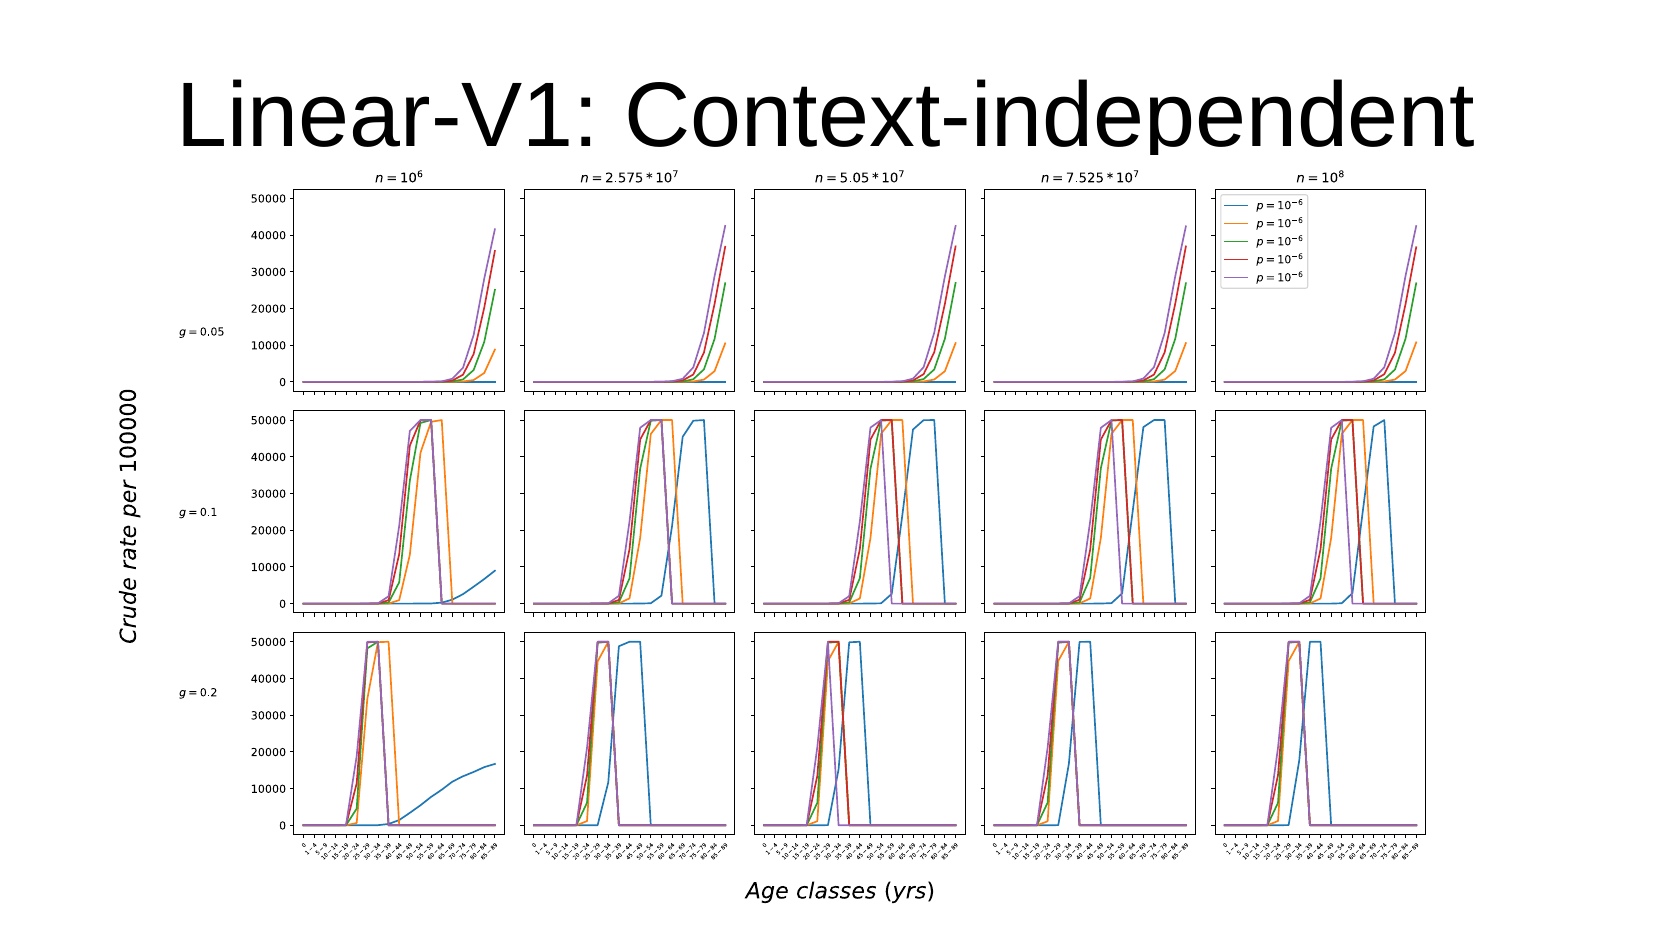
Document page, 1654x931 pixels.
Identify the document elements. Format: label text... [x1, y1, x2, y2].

title Linear-V1: Context-independent [82, 37, 1571, 193]
picture [99, 118, 1477, 931]
